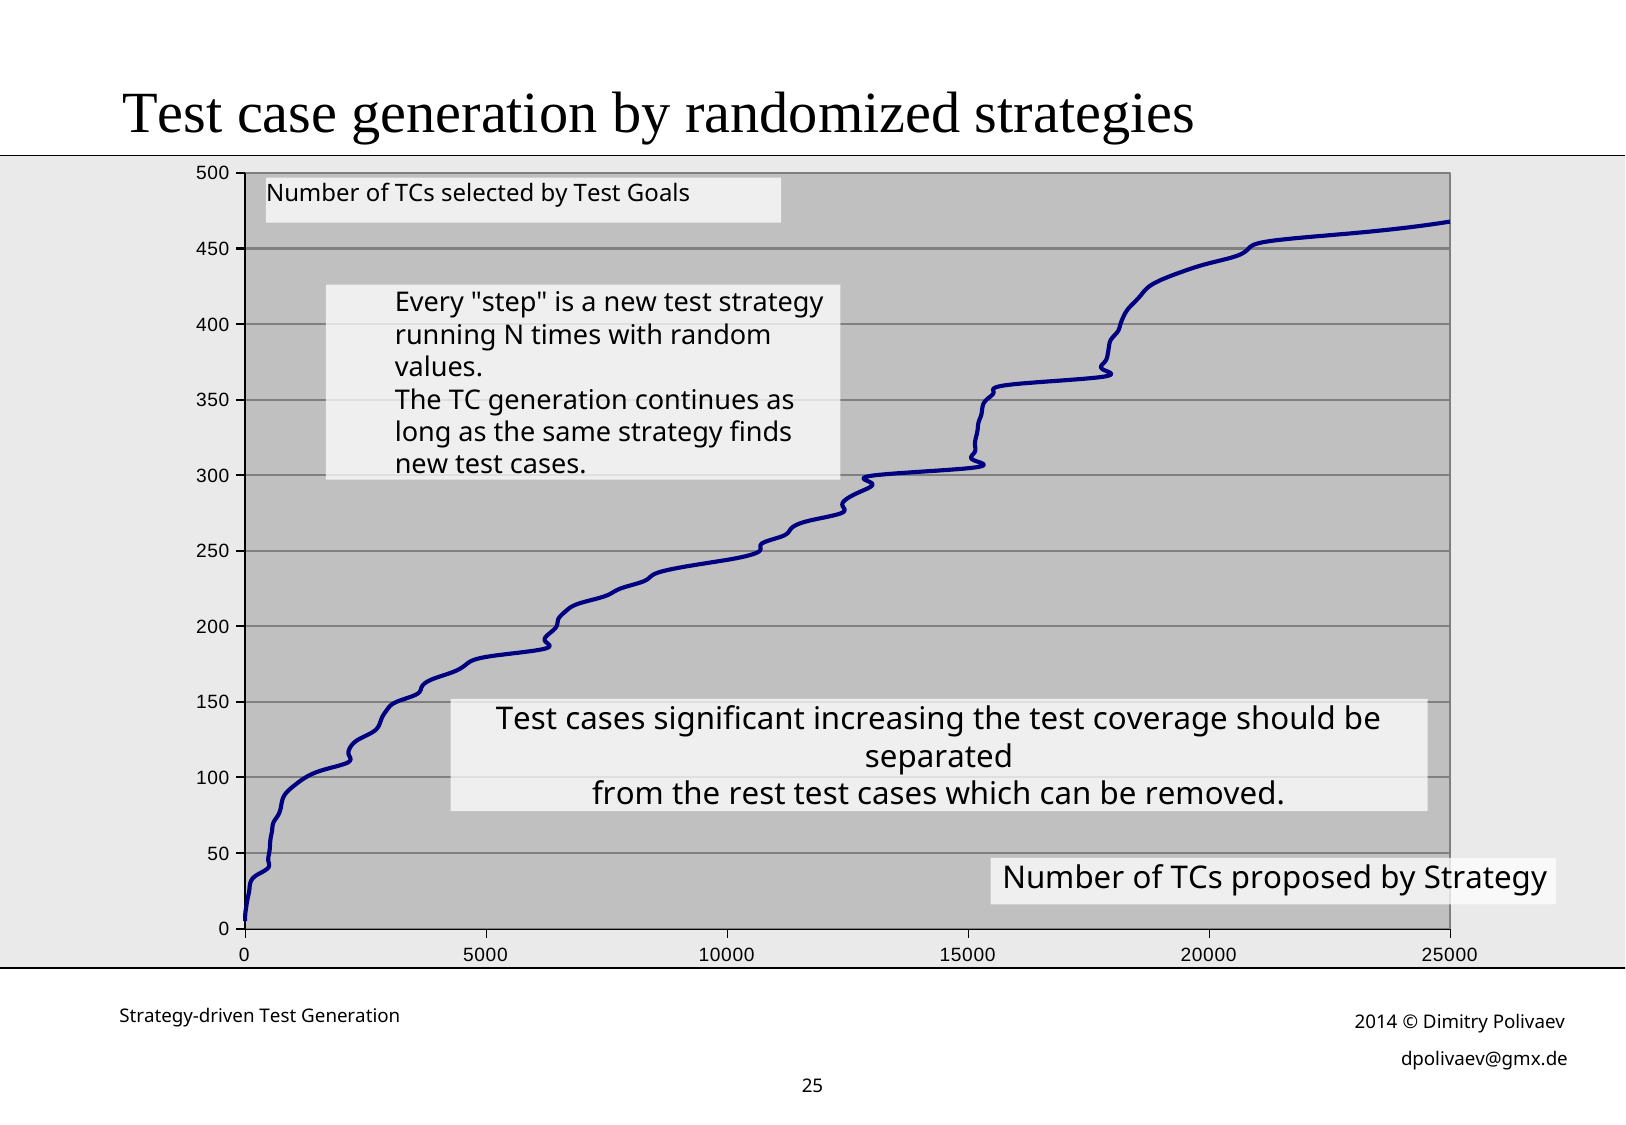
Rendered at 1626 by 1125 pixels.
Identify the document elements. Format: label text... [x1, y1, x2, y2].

text_box Number of TCs proposed by Strategy [990, 857, 1557, 905]
text_box Every "step" is a new test strategy running N times with random values. The TC generation continues as long as the same strategy finds new test cases. [325, 284, 841, 480]
text_box Number of TCs selected by Test Goals [265, 177, 782, 223]
chart [122, 107, 1590, 1008]
title Test case generation by randomized strategies [122, 70, 1501, 107]
list Test cases significant increasing the test coverage should be separated from the rest test cases which can be removed. [450, 698, 1428, 789]
